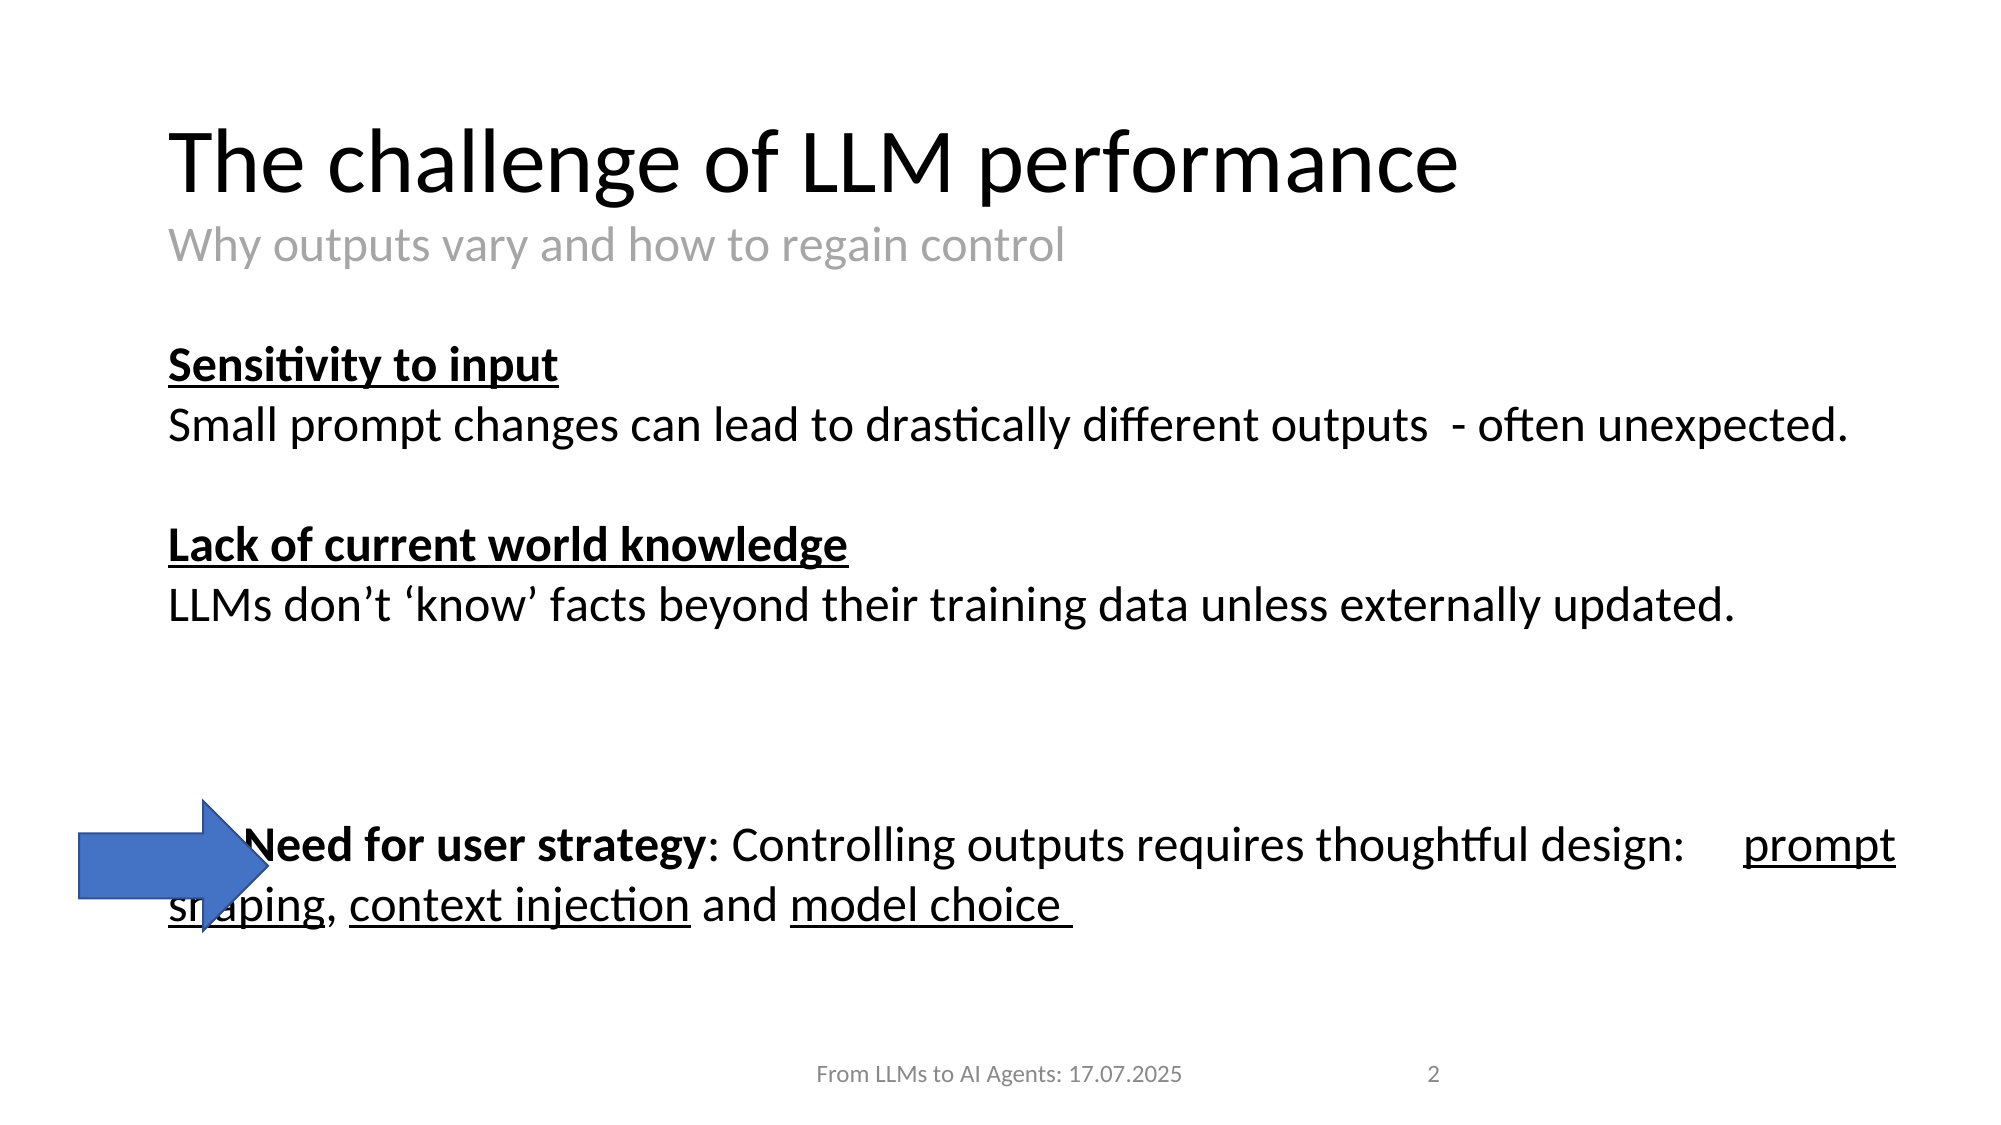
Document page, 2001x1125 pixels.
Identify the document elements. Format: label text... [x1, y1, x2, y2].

text_box The challenge of LLM performance Why outputs vary and how to regain control Sensitivity to input Small prompt changes can lead to drastically different outputs - often unexpected. Lack of current world knowledge LLMs don’t ‘know’ facts beyond their training data unless externally updated. Need for user strategy: Controlling outputs requires thoughtful design: prompt shaping, context injection and model choice [153, 93, 1937, 1059]
text_box From LLMs to AI Agents: 17.07.2025 [662, 1042, 1338, 1103]
text_box [1412, 1042, 1863, 1103]
text_box [79, 800, 268, 931]
